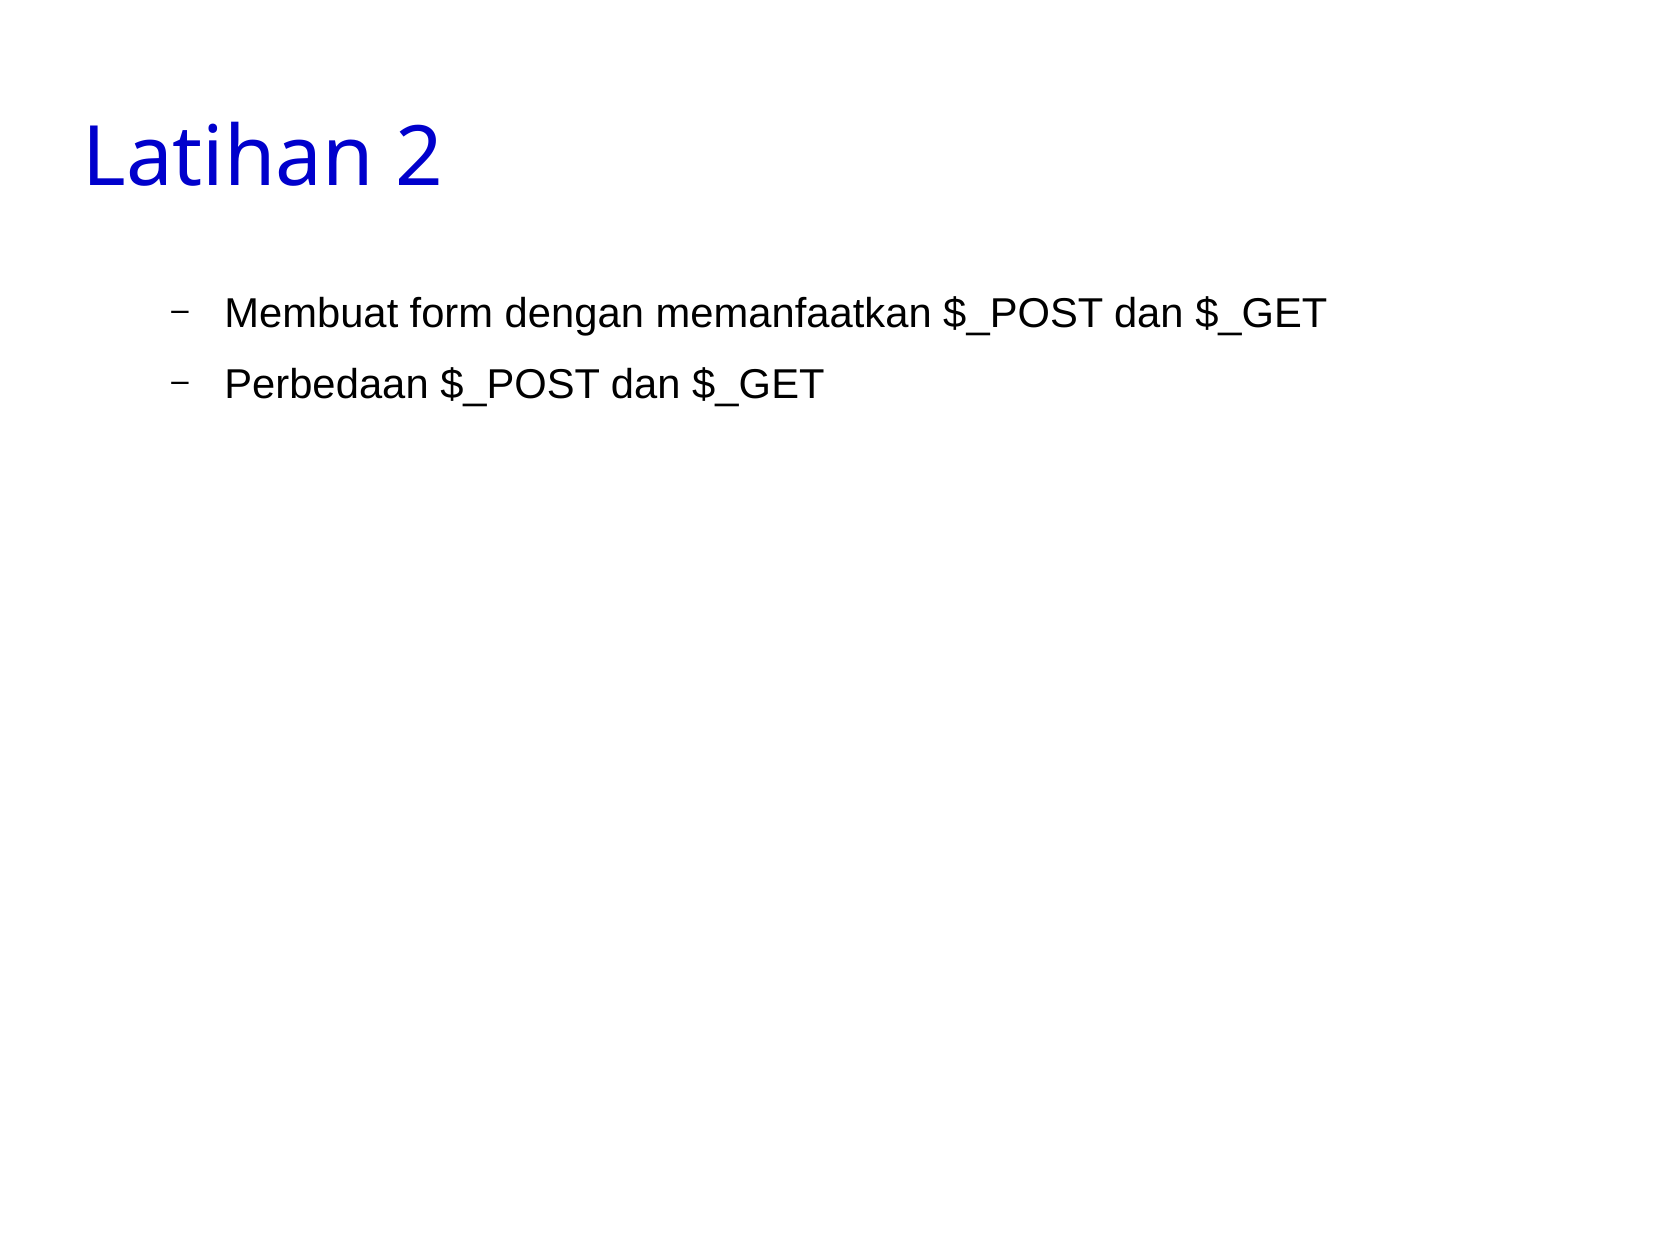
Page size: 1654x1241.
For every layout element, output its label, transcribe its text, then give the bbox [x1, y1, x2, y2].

title Latihan 2 [82, 49, 1571, 257]
list Membuat form dengan memanfaatkan $_POST dan $_GET Perbedaan $_POST dan $_GET [82, 290, 1571, 1010]
